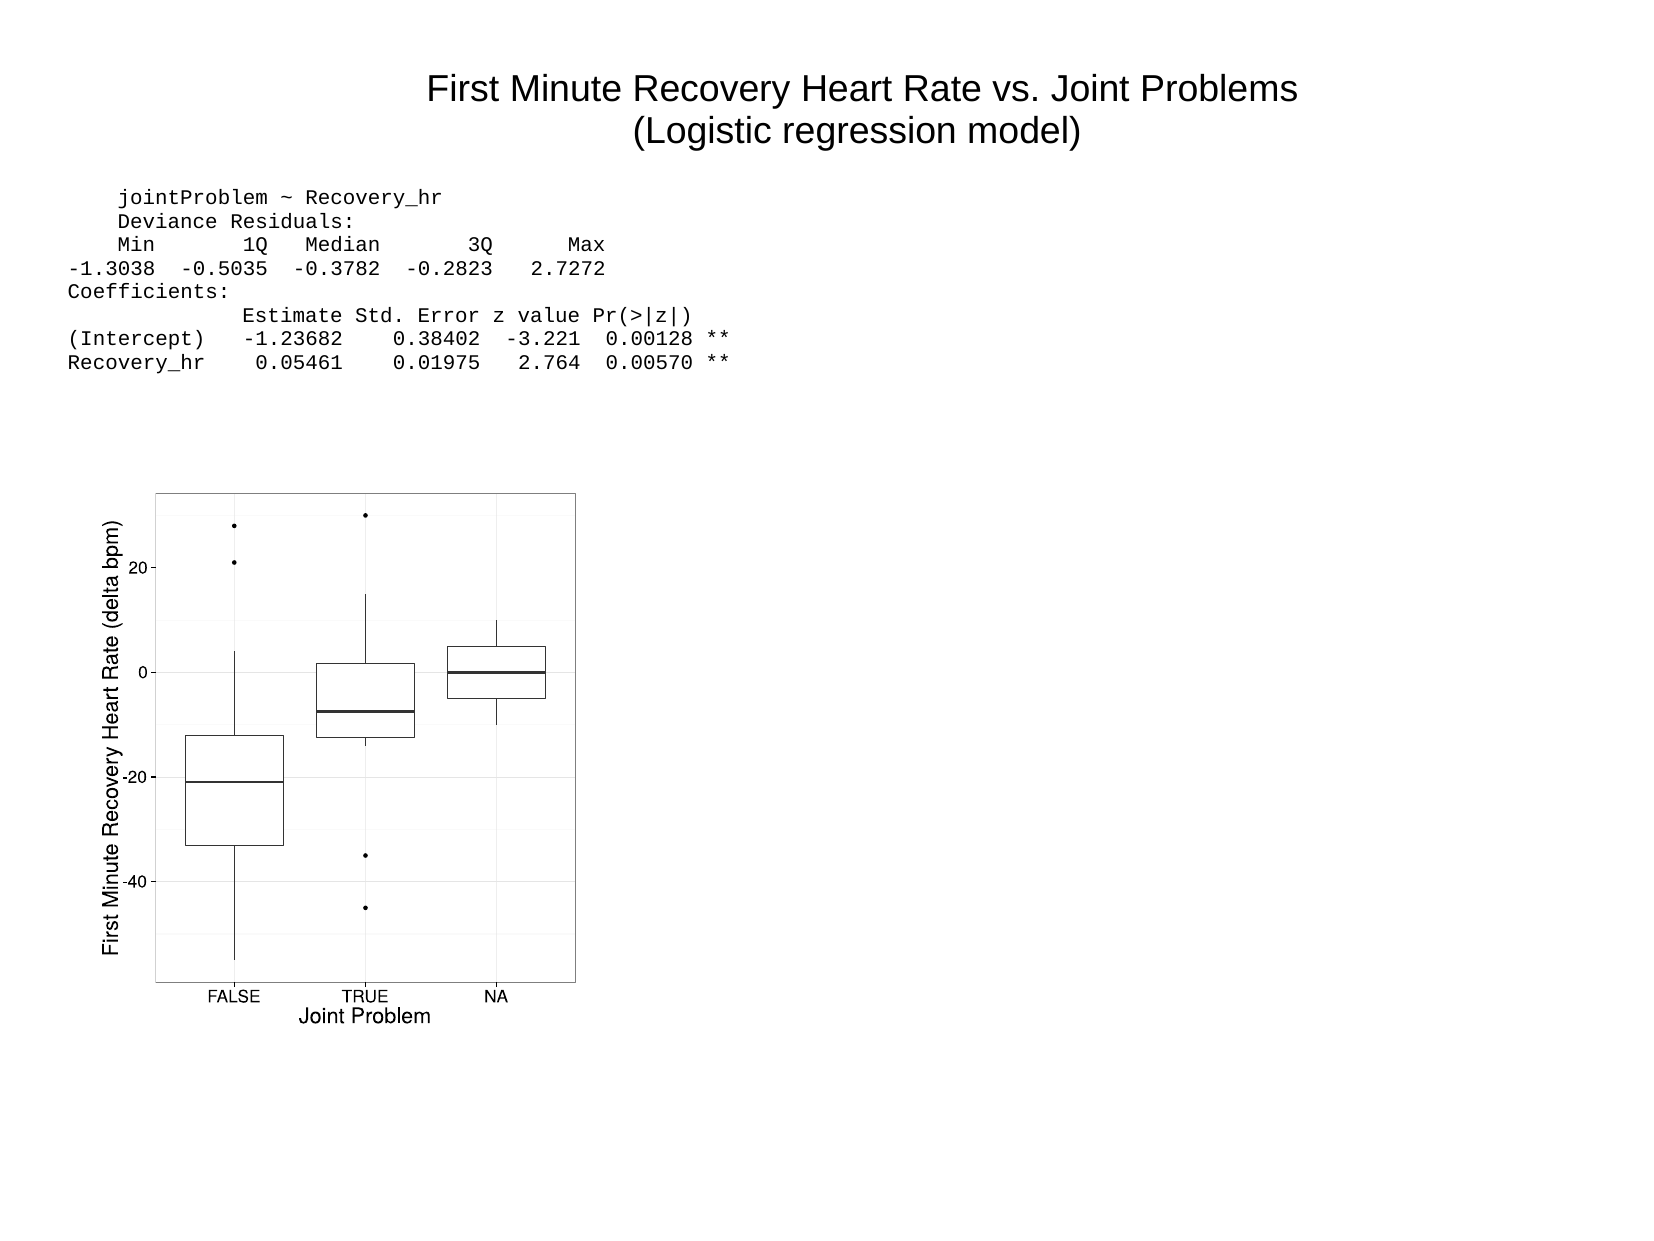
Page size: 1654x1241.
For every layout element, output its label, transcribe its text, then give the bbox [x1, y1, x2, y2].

text_box jointProblem ~ Recovery_hr Deviance Residuals: Min 1Q Median 3Q Max -1.3038 -0.5035 -0.3782 -0.2823 2.7272 Coefficients: Estimate Std. Error z value Pr(>|z|) (Intercept) -1.23682 0.38402 -3.221 0.00128 ** Recovery_hr 0.05461 0.01975 2.764 0.00570 ** [52, 180, 871, 409]
picture [90, 477, 591, 1036]
text_box First Minute Recovery Heart Rate vs. Joint Problems (Logistic regression model) [345, 60, 1381, 159]
